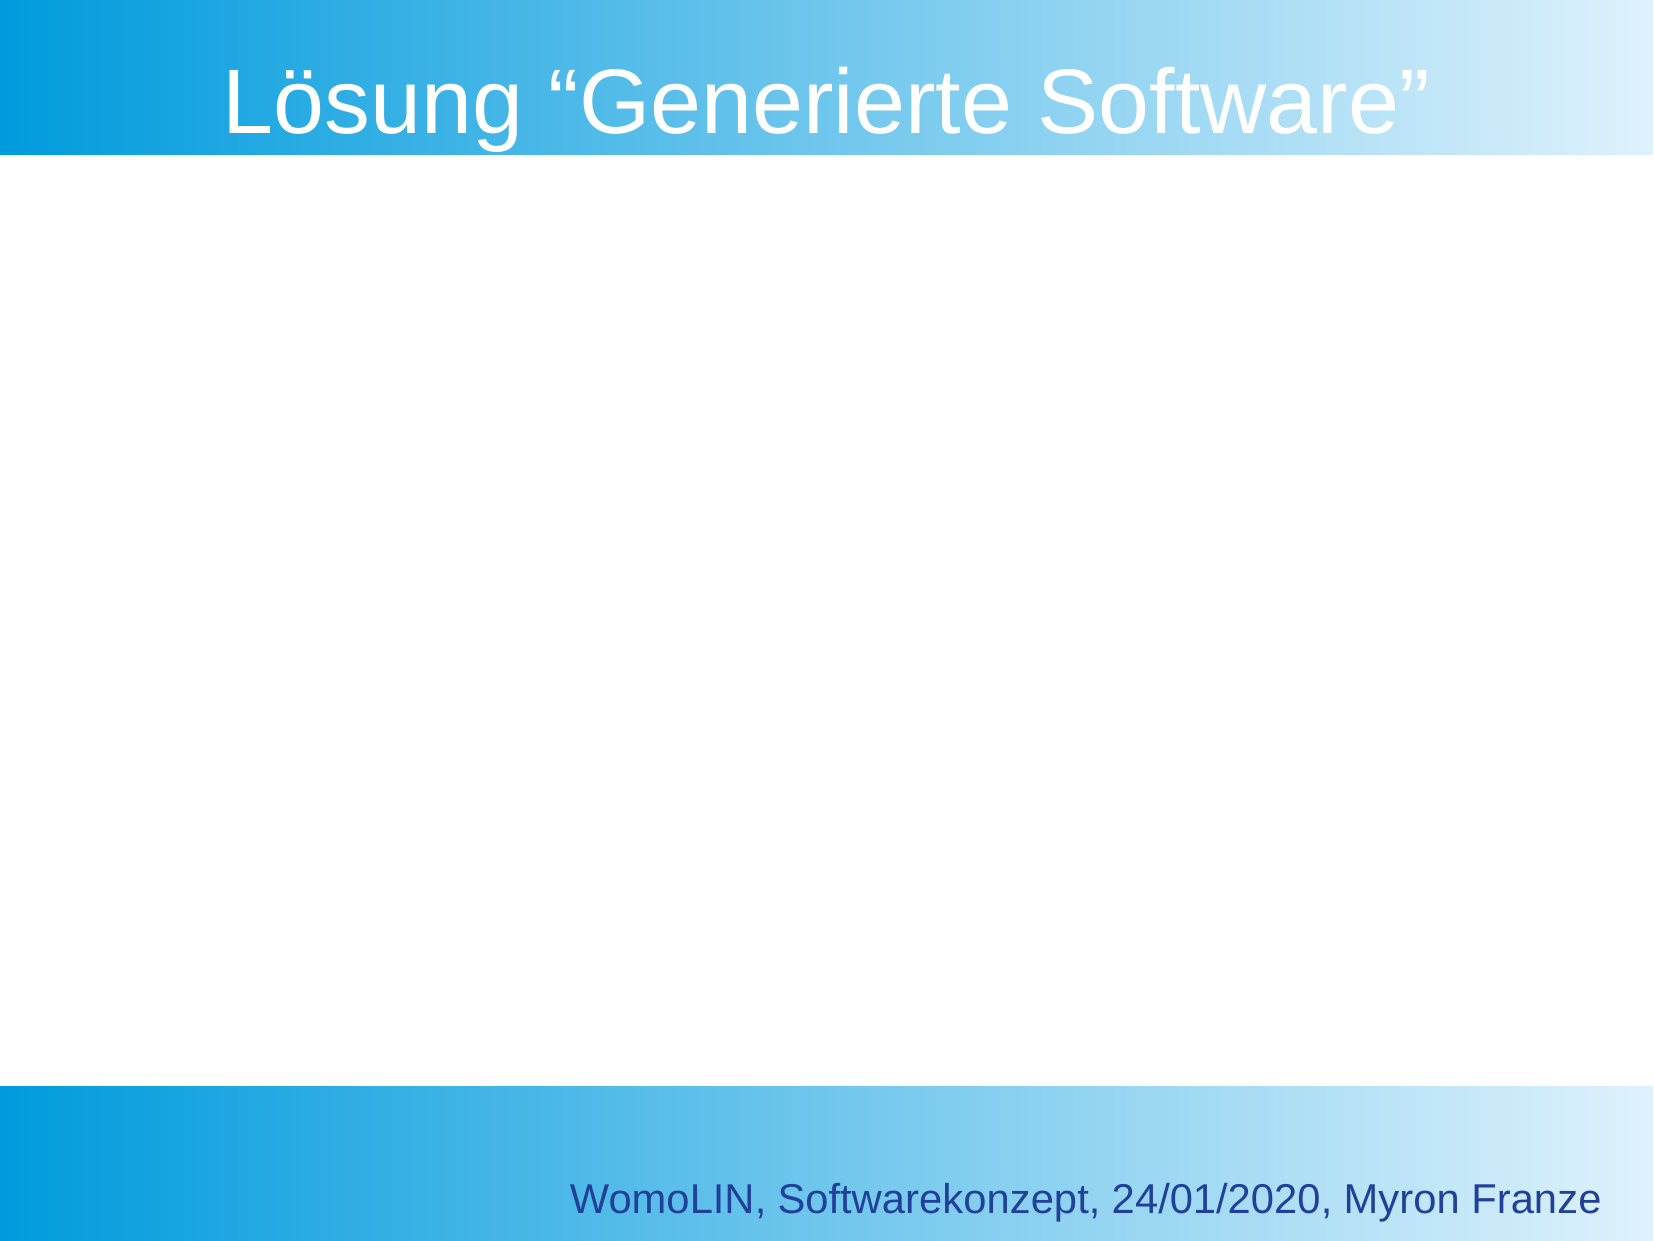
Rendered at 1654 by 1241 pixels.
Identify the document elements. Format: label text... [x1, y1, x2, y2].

title Lösung “Generierte Software” [82, 49, 1571, 155]
text_box WomoLIN, Softwarekonzept, 24/01/2020, Myron Franze [555, 1168, 1645, 1241]
